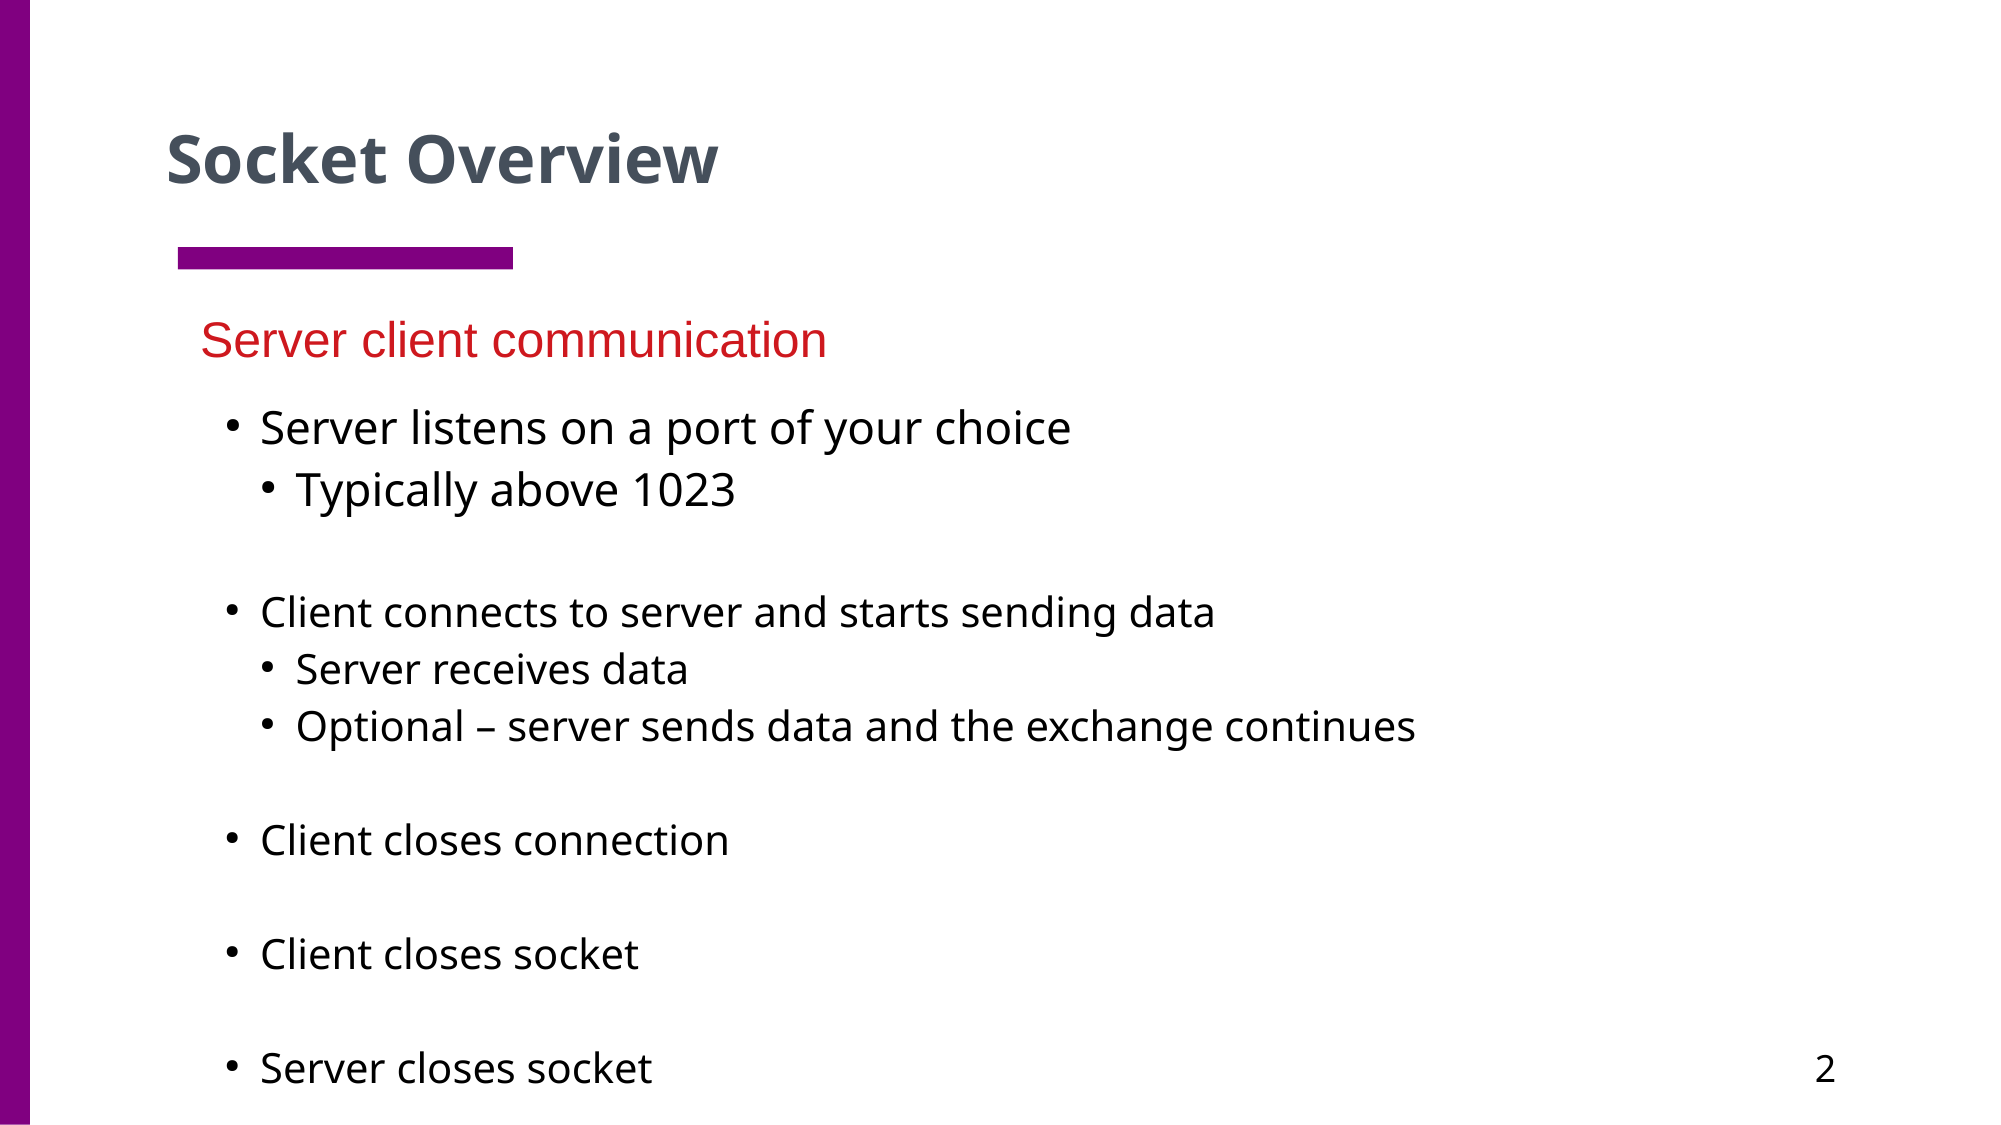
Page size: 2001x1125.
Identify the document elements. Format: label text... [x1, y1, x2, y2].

text_box Server listens on a port of your choice Typically above 1023 Client connects to server and starts sending data Server receives data Optional – server sends data and the exchange continues Client closes connection Client closes socket Server closes socket [210, 387, 1757, 1030]
text_box Server client communication [150, 304, 843, 376]
text_box Socket Overview [151, 0, 1849, 212]
